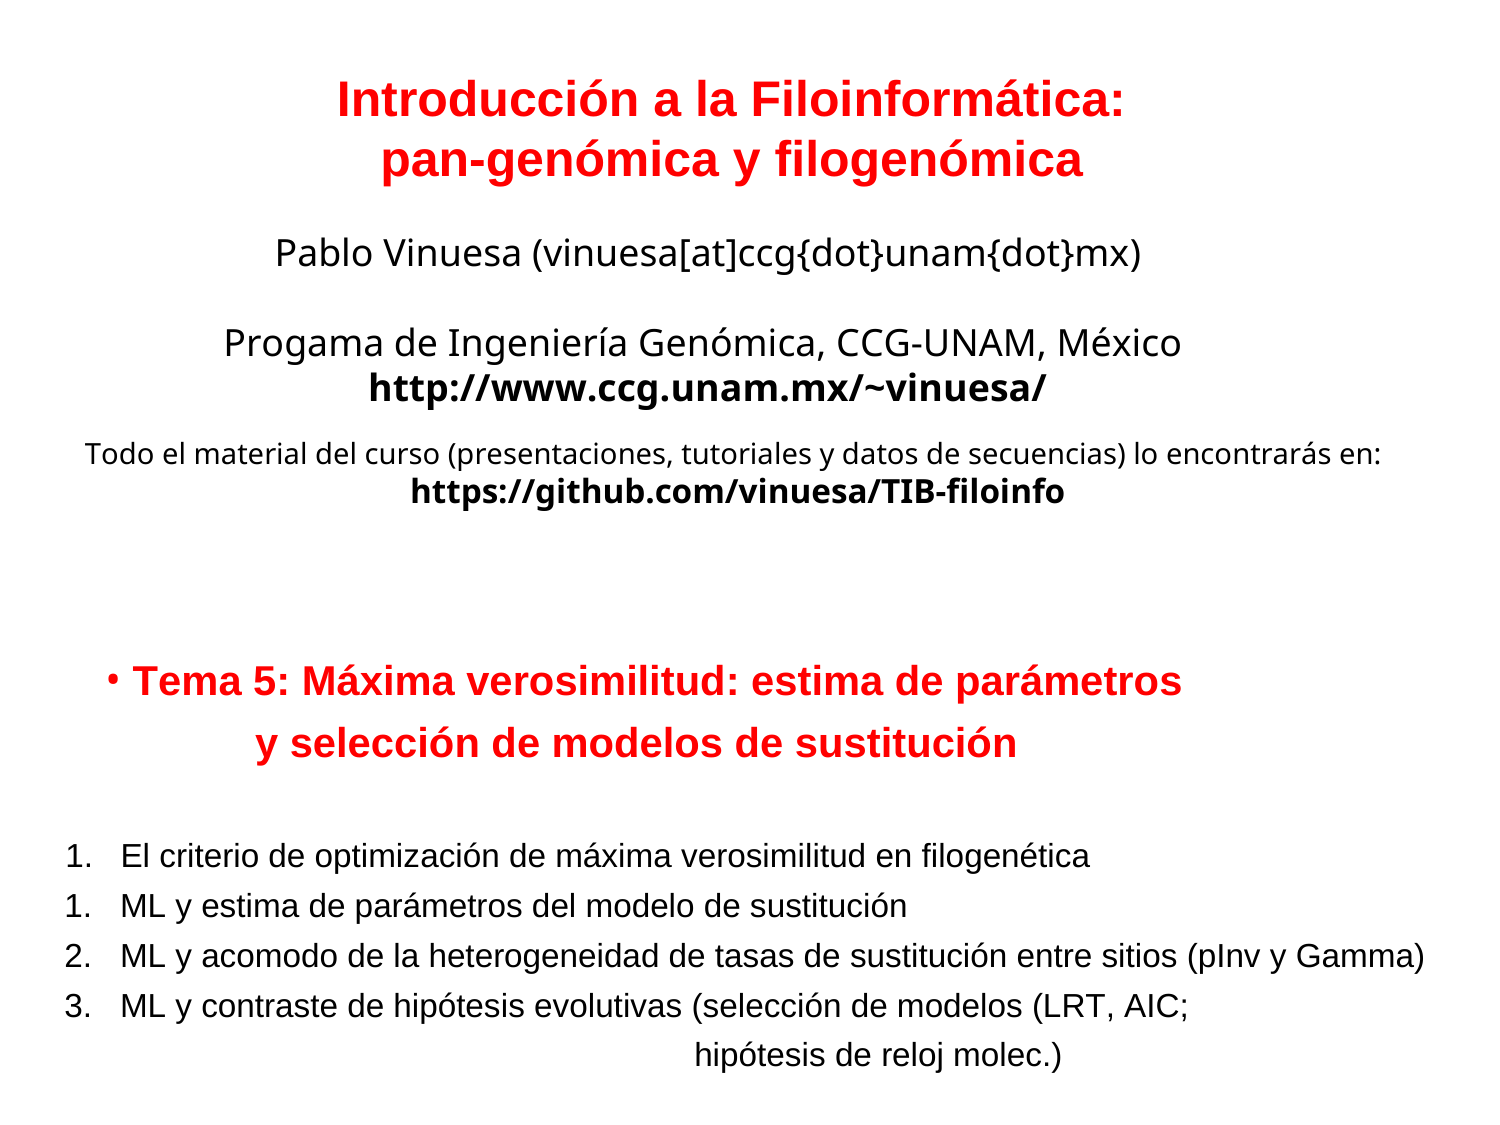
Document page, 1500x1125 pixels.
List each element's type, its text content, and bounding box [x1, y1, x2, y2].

text_box 1. El criterio de optimización de máxima verosimilitud en filogenética ML y estima de parámetros del modelo de sustitución ML y acomodo de la heterogeneidad de tasas de sustitución entre sitios (pInv y Gamma) ML y contraste de hipótesis evolutivas (selección de modelos (LRT, AIC; hipótesis de reloj molec.) [49, 816, 1443, 1082]
text_box Introducción a la Filoinformática: pan-genómica y filogenómica [265, 59, 1212, 195]
text_box Todo el material del curso (presentaciones, tutoriales y datos de secuencias) lo encontrarás en: https://github.com/vinuesa/TIB-filoinfo [70, 427, 1398, 519]
text_box Pablo Vinuesa (vinuesa[at]ccg{dot}unam{dot}mx) Progama de Ingeniería Genómica, CCG-UNAM, México http://www.ccg.unam.mx/~vinuesa/ [103, 221, 1312, 424]
text_box Tema 5: Máxima verosimilitud: estima de parámetros y selección de modelos de sustitución [90, 633, 1198, 774]
